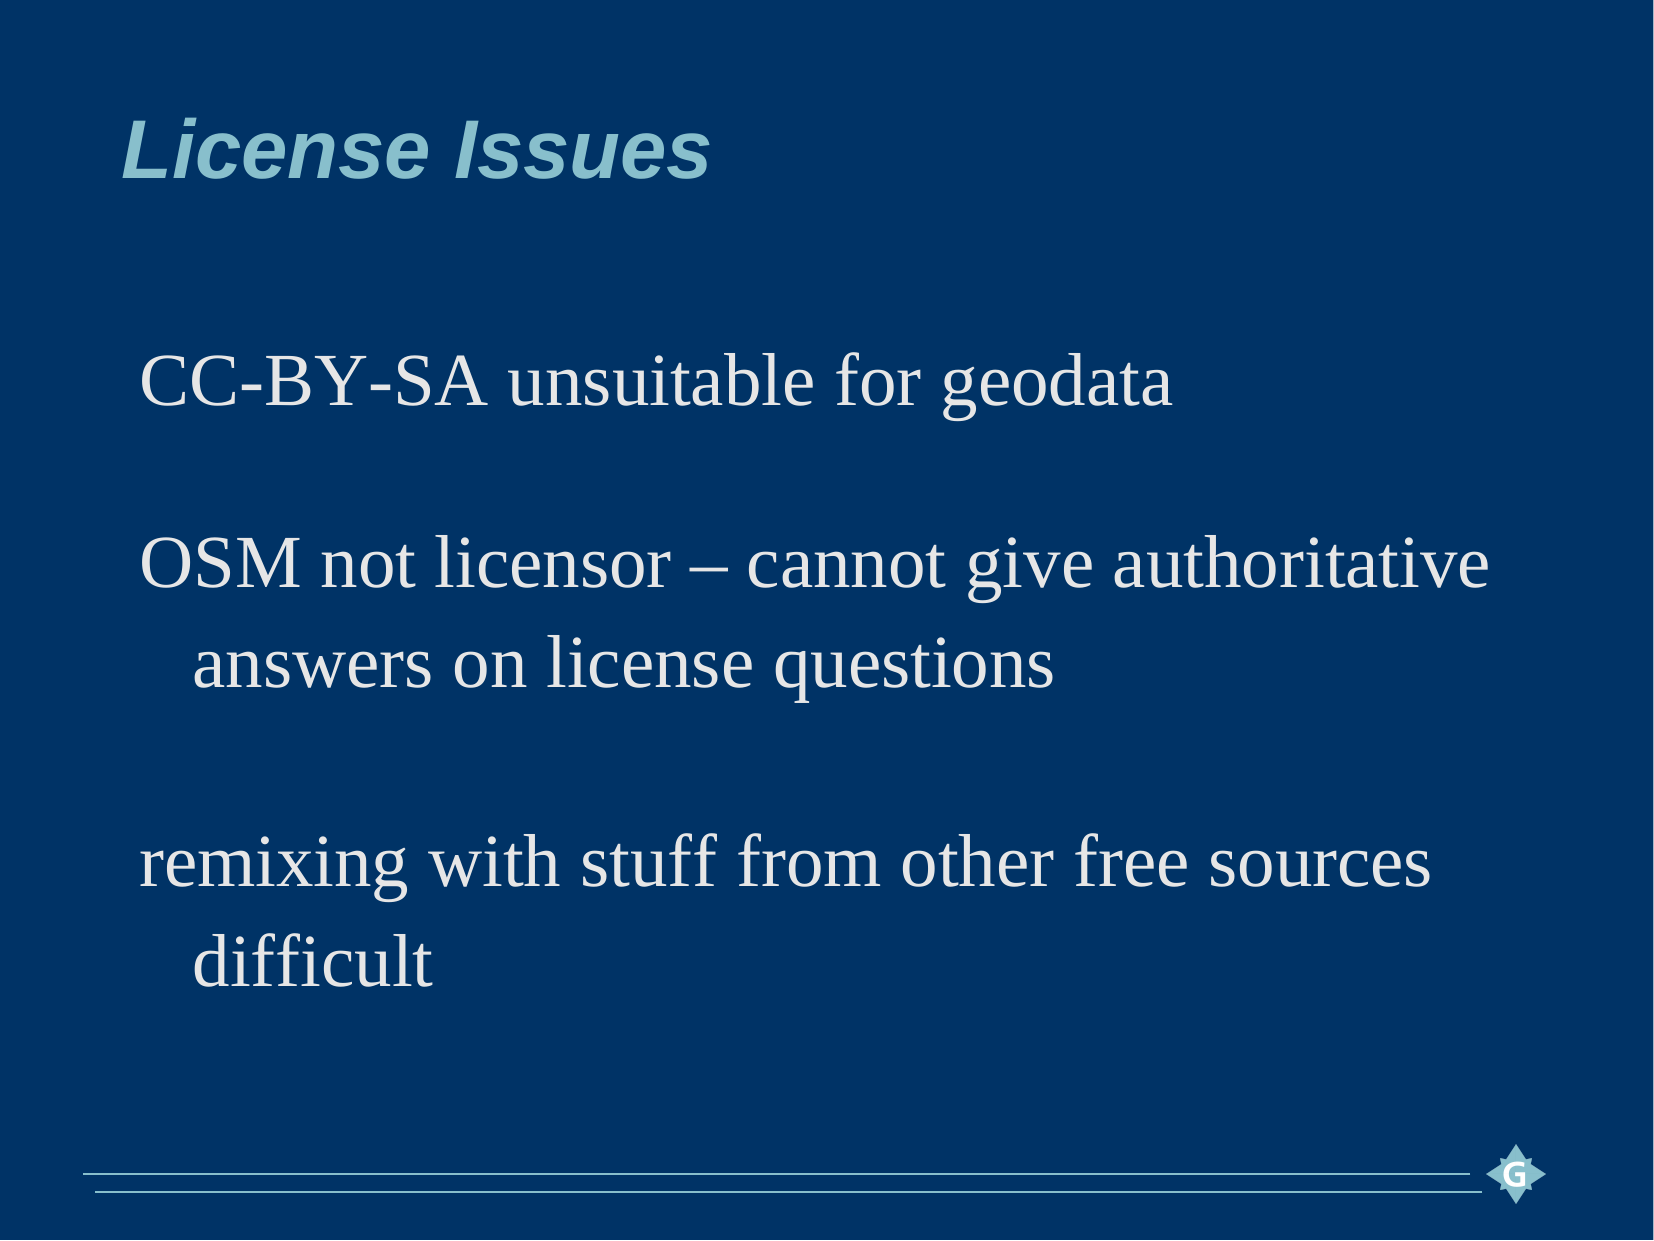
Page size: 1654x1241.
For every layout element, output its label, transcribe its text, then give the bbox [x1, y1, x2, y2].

picture [1486, 1144, 1546, 1204]
list CC-BY-SA unsuitable for geodata OSM not licensor – cannot give authoritative answers on license questions remixing with stuff from other free sources difficult [121, 322, 1561, 1118]
title License Issues [121, 53, 1534, 247]
